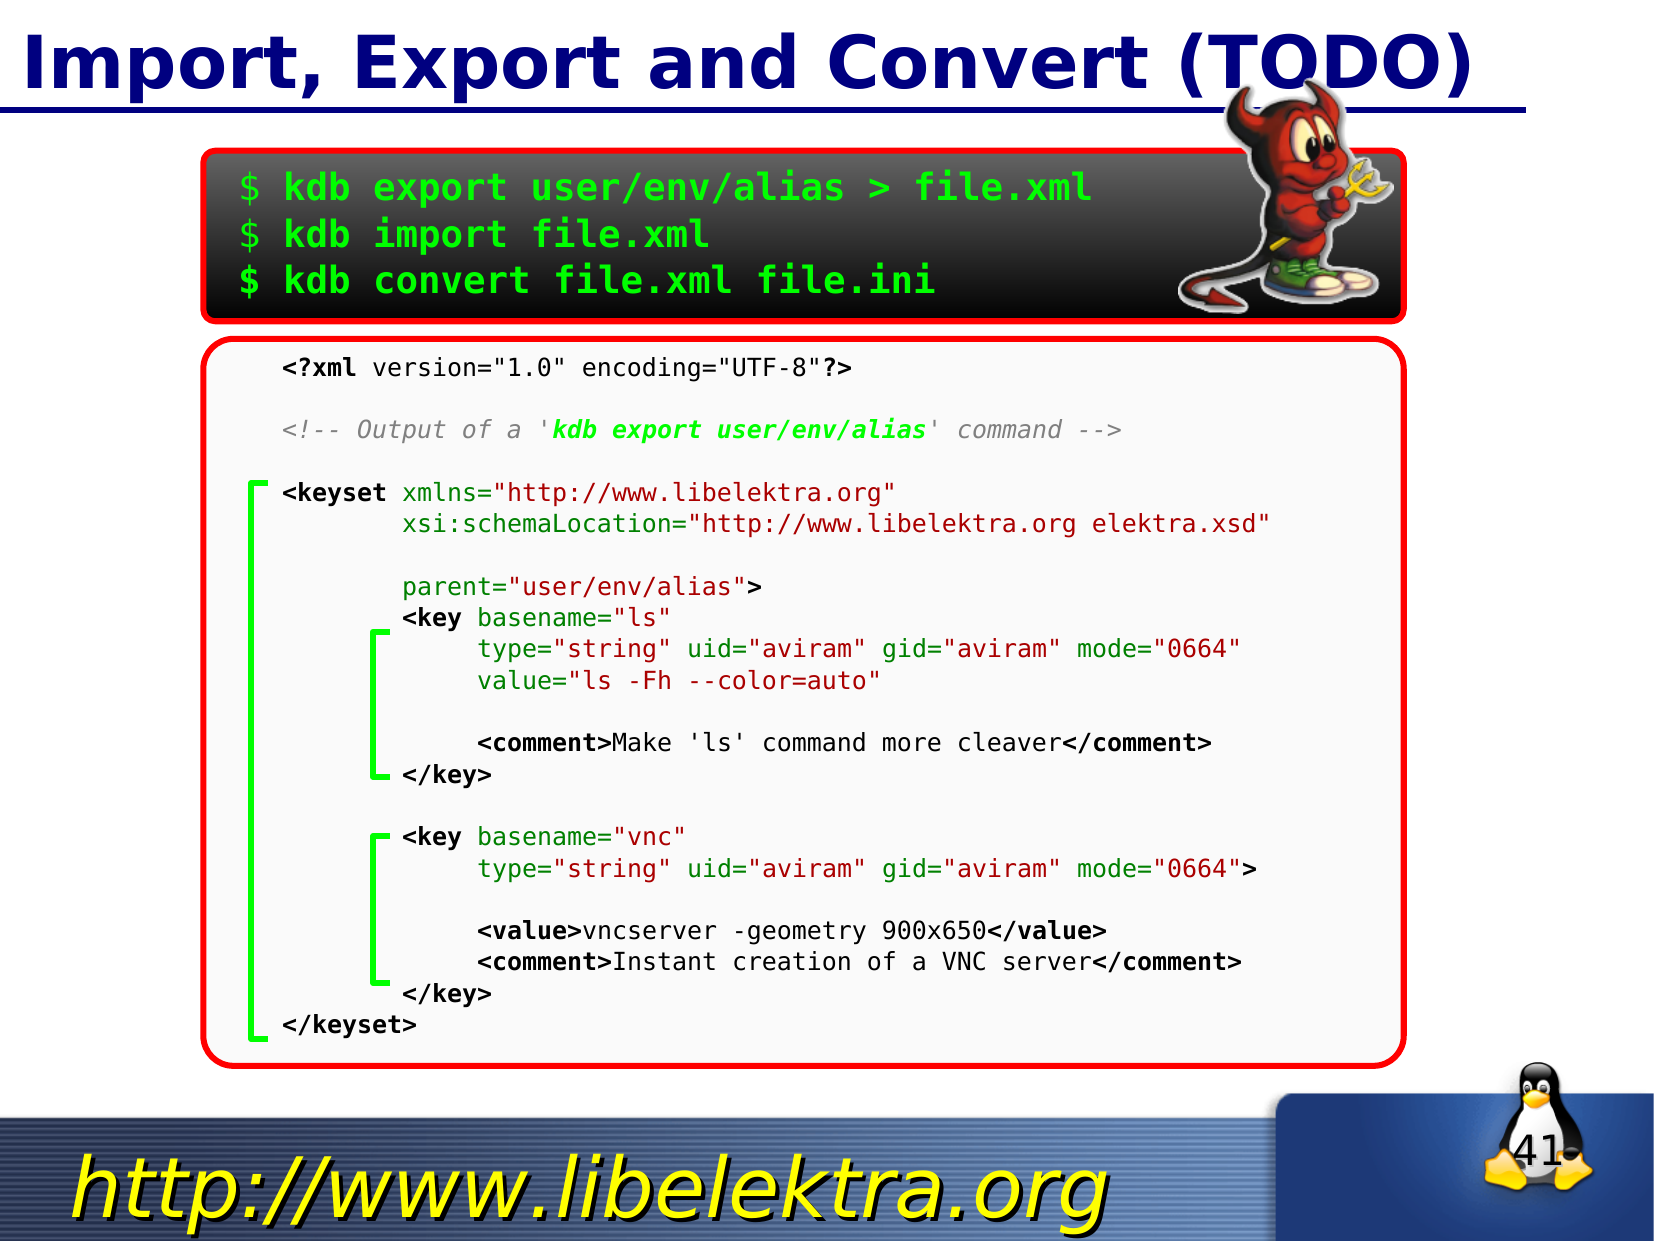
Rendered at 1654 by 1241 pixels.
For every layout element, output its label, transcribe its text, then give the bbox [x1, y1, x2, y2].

text_box [203, 150, 1178, 322]
text_box $ kdb export user/env/alias > file.xml $ kdb import file.xml $ kdb convert file.xml file.ini [238, 162, 1184, 331]
text_box Import, Export and Convert (TODO) [21, 14, 1611, 111]
text_box <?xml version="1.0" encoding="UTF-8"?> <!-- Output of a 'kdb export user/env/alias' command --> <keyset xmlns="http://www.libelektra.org" xsi:schemaLocation="http://www.libelektra.org elektra.xsd" parent="user/env/alias"> <key basename="ls" type="string" uid="aviram" gid="aviram" mode="0664" value="ls -Fh --color=auto" <comment>Make 'ls' command more cleaver</comment> </key> <key basename="vnc" type="string" uid="aviram" gid="aviram" mode="0664"> <value>vncserver -geometry 900x650</value> <comment>Instant creation of a VNC server</comment> </key> </keyset> [282, 350, 1376, 1038]
text_box [203, 338, 1404, 1066]
text_box [1184, 151, 1404, 322]
picture [1178, 77, 1394, 314]
text_box <Nummer> [1312, 1122, 1566, 1178]
picture [0, 1061, 1654, 1241]
